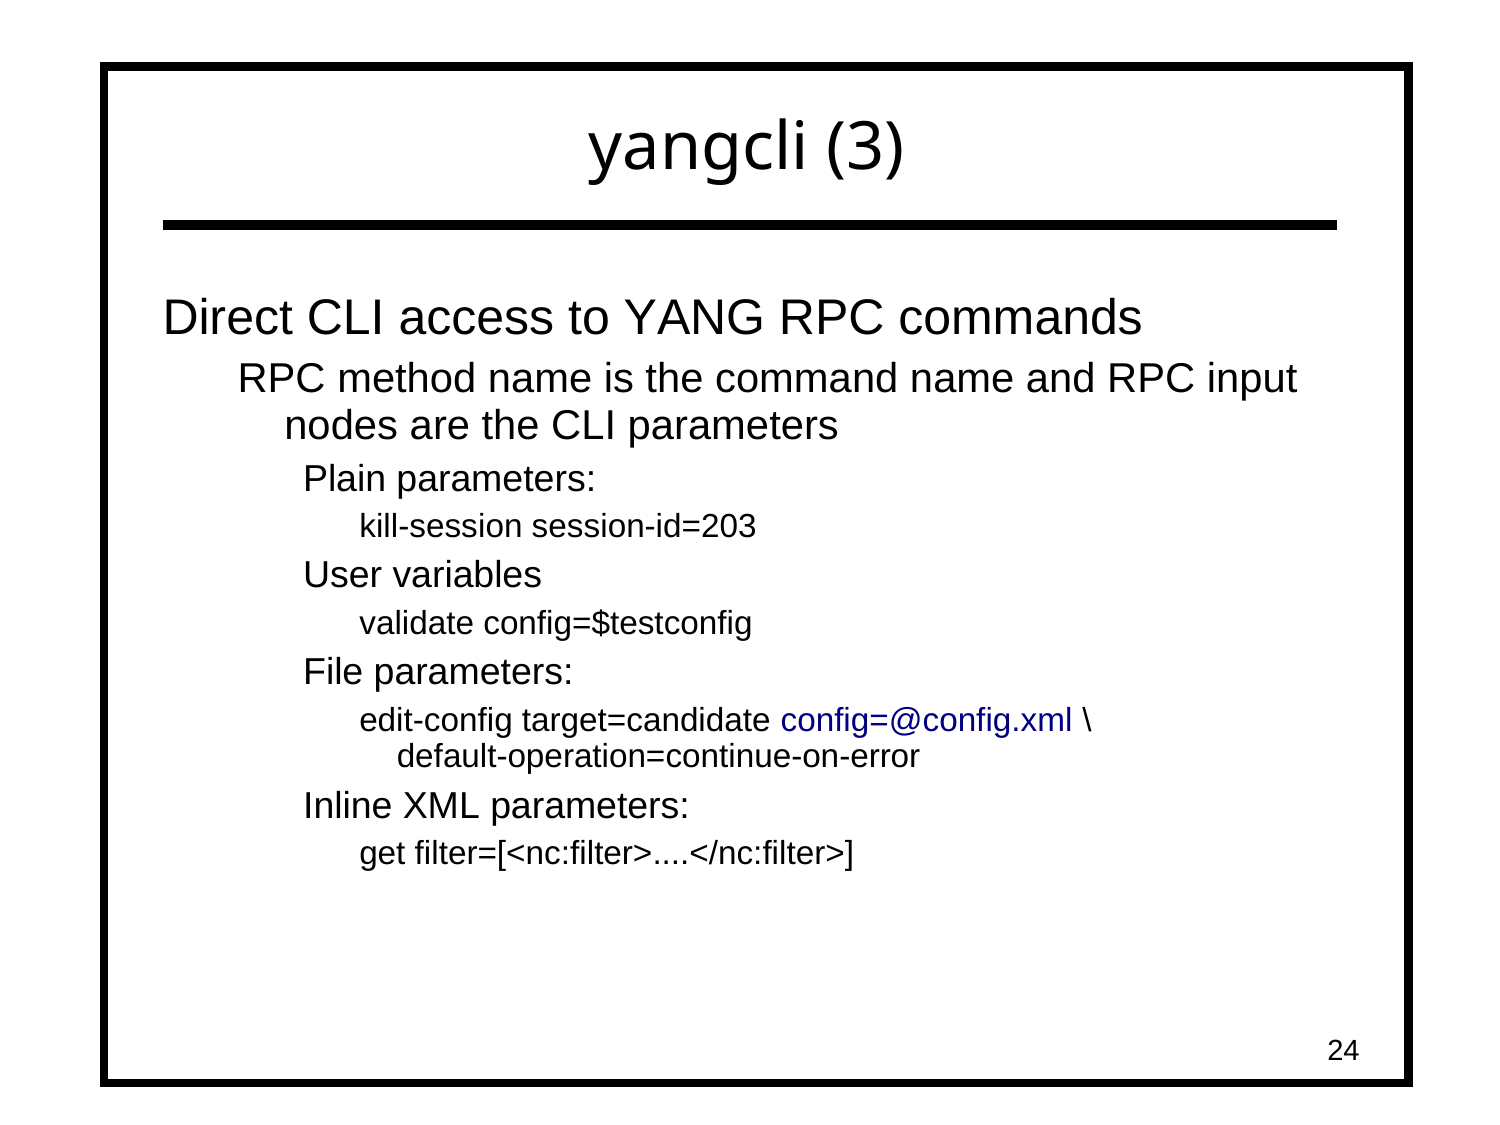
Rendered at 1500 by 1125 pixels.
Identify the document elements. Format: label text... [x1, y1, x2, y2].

title yangcli (3) [162, 82, 1332, 206]
list Direct CLI access to YANG RPC commands RPC method name is the command name and RPC input nodes are the CLI parameters Plain parameters: kill-session session-id=203 User variables validate config=$testconfig File parameters: edit-config target=candidate config=@config.xml \ default-operation=continue-on-error Inline XML parameters: get filter=[<nc:filter>....</nc:filter>] [162, 288, 1338, 986]
